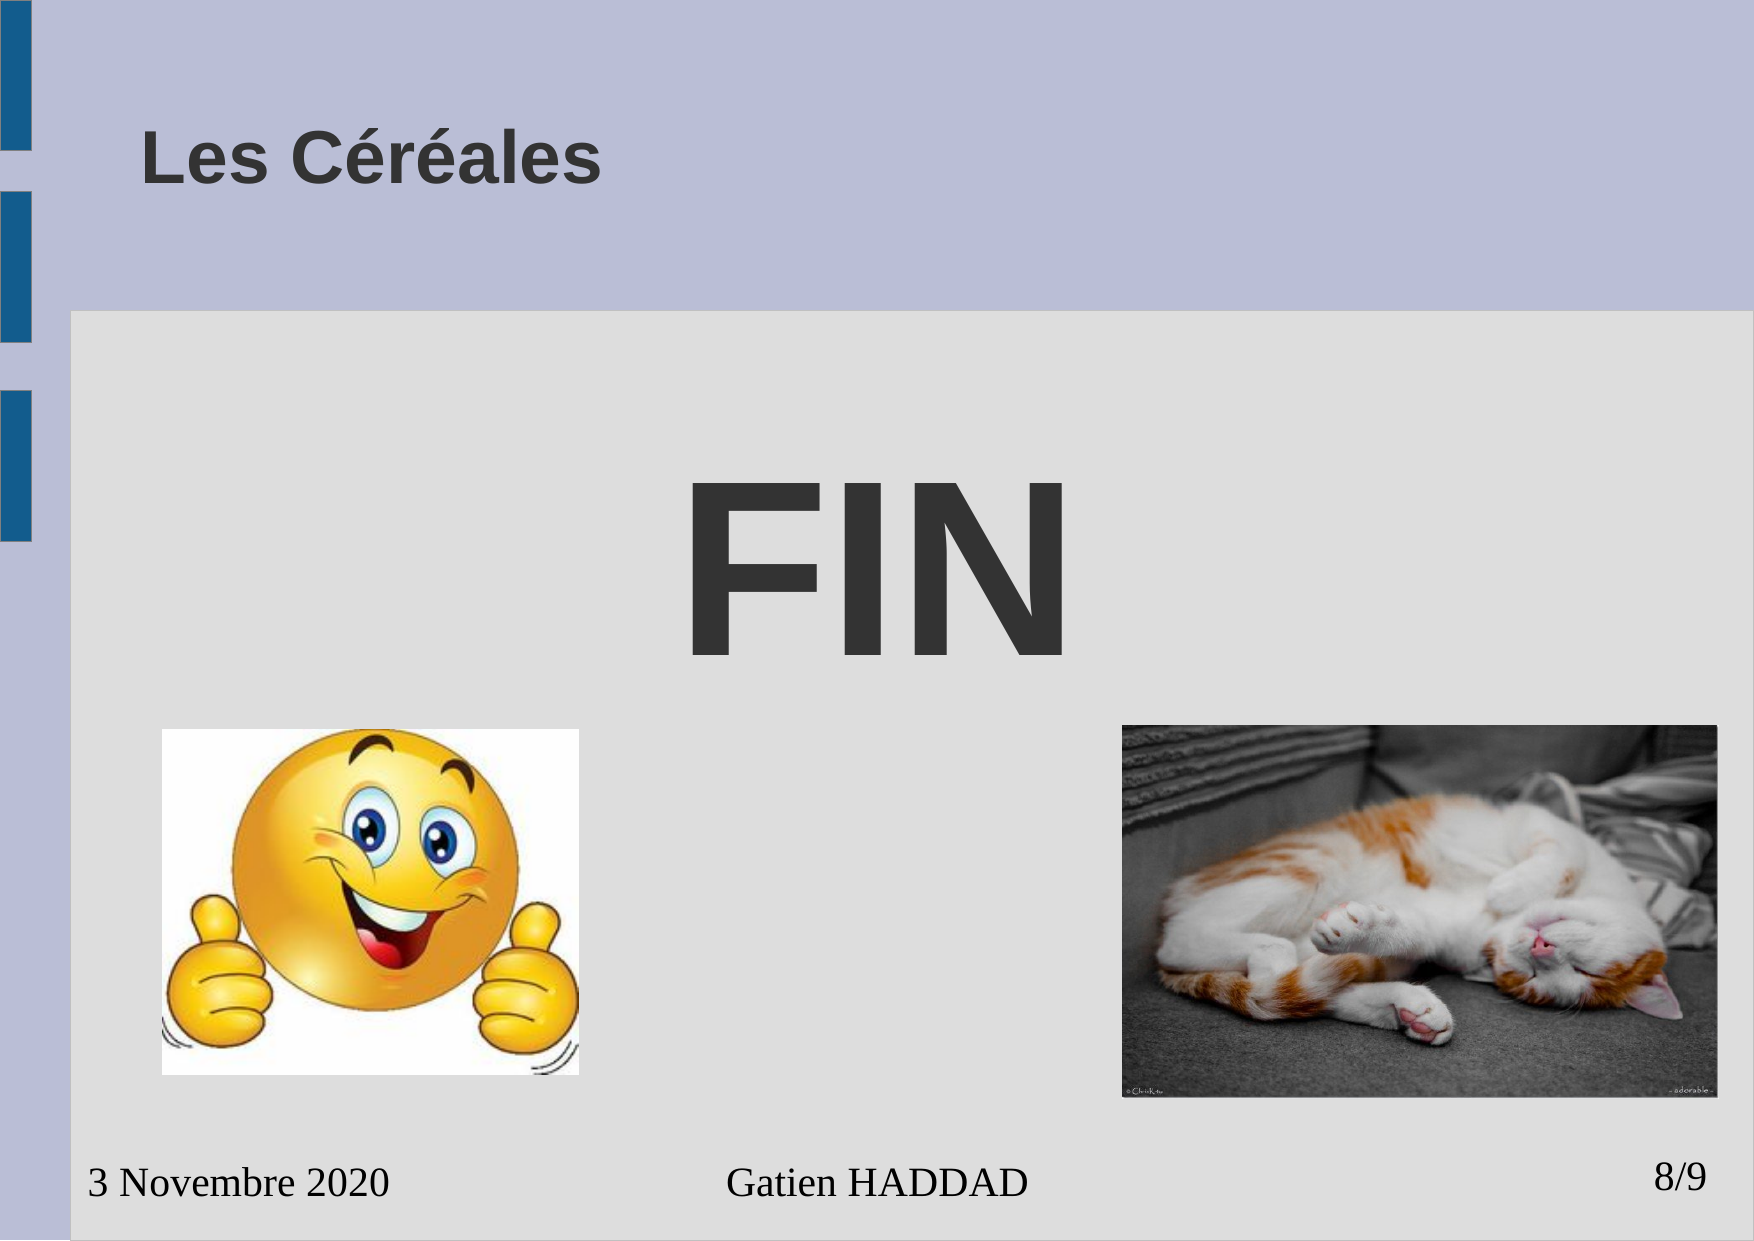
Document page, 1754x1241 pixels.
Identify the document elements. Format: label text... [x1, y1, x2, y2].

title Les Céréales [140, 73, 1512, 242]
picture [162, 729, 579, 1075]
picture [1122, 725, 1719, 1099]
title FIN [128, 429, 1627, 709]
